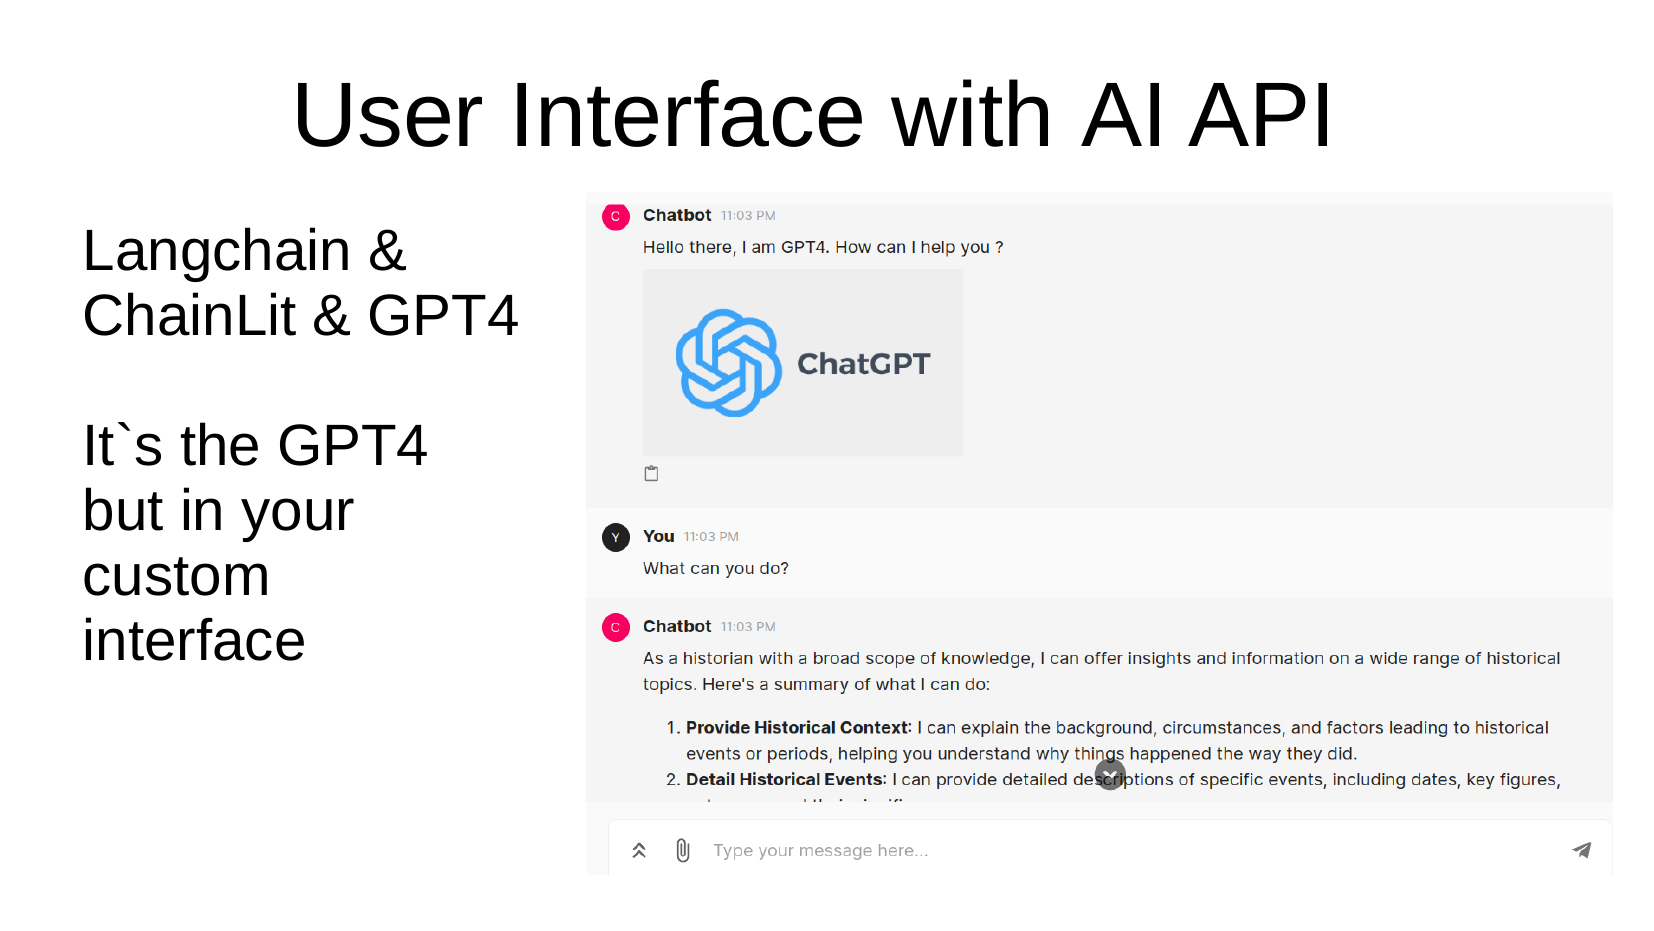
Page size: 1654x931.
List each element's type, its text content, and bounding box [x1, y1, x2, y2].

list It`s the GPT4 but in your custom interface [82, 412, 488, 901]
title User Interface with AI API [82, 37, 1571, 193]
list Langchain & ChainLit & GPT4 [82, 217, 526, 376]
picture [586, 192, 1613, 875]
